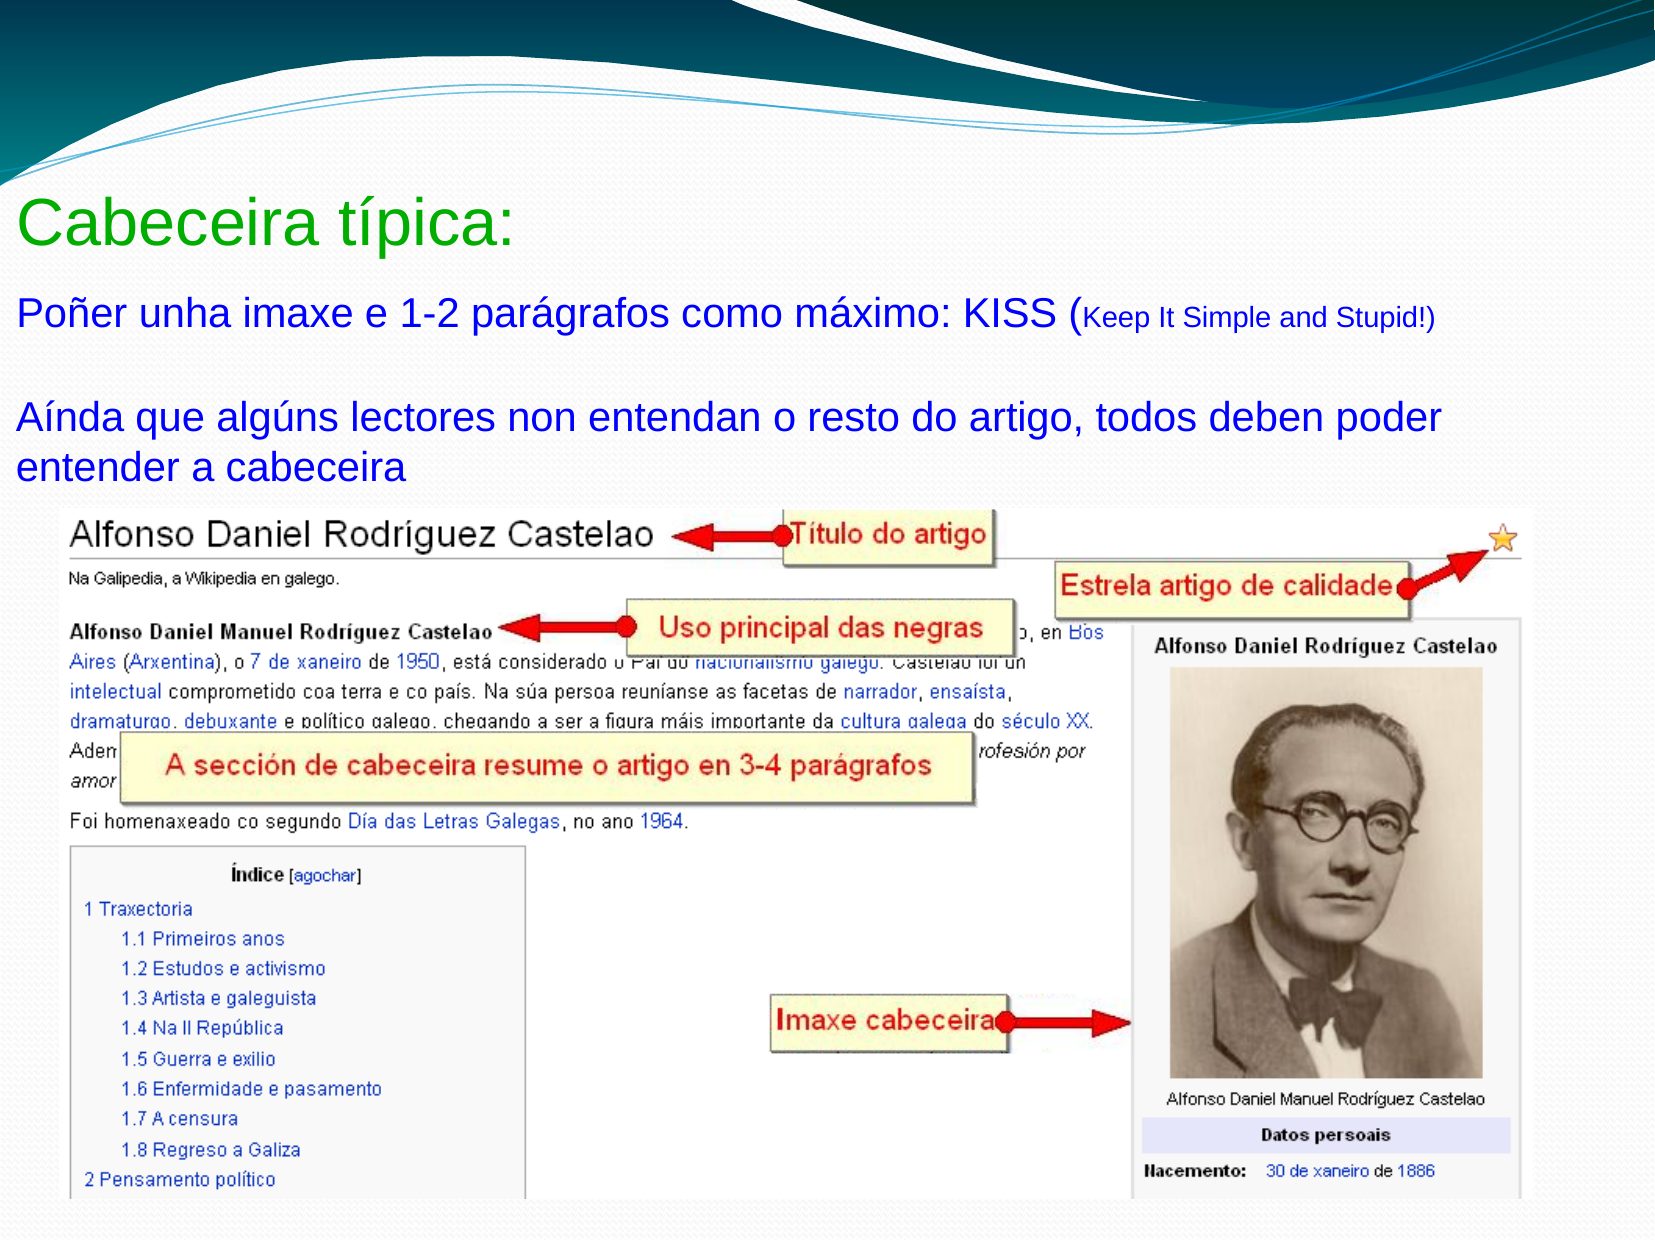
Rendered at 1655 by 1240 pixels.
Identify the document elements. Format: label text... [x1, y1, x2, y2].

subtitle Aínda que algúns lectores non entendan o resto do artigo, todos deben poder entender a cabeceira [0, 377, 1559, 502]
subtitle Cabeceira típica: [0, 170, 785, 265]
subtitle Poñer unha imaxe e 1-2 parágrafos como máximo: KISS (Keep It Simple and Stupid!) [0, 266, 1494, 355]
picture [735, 0, 1183, 99]
picture [0, 57, 1655, 1240]
